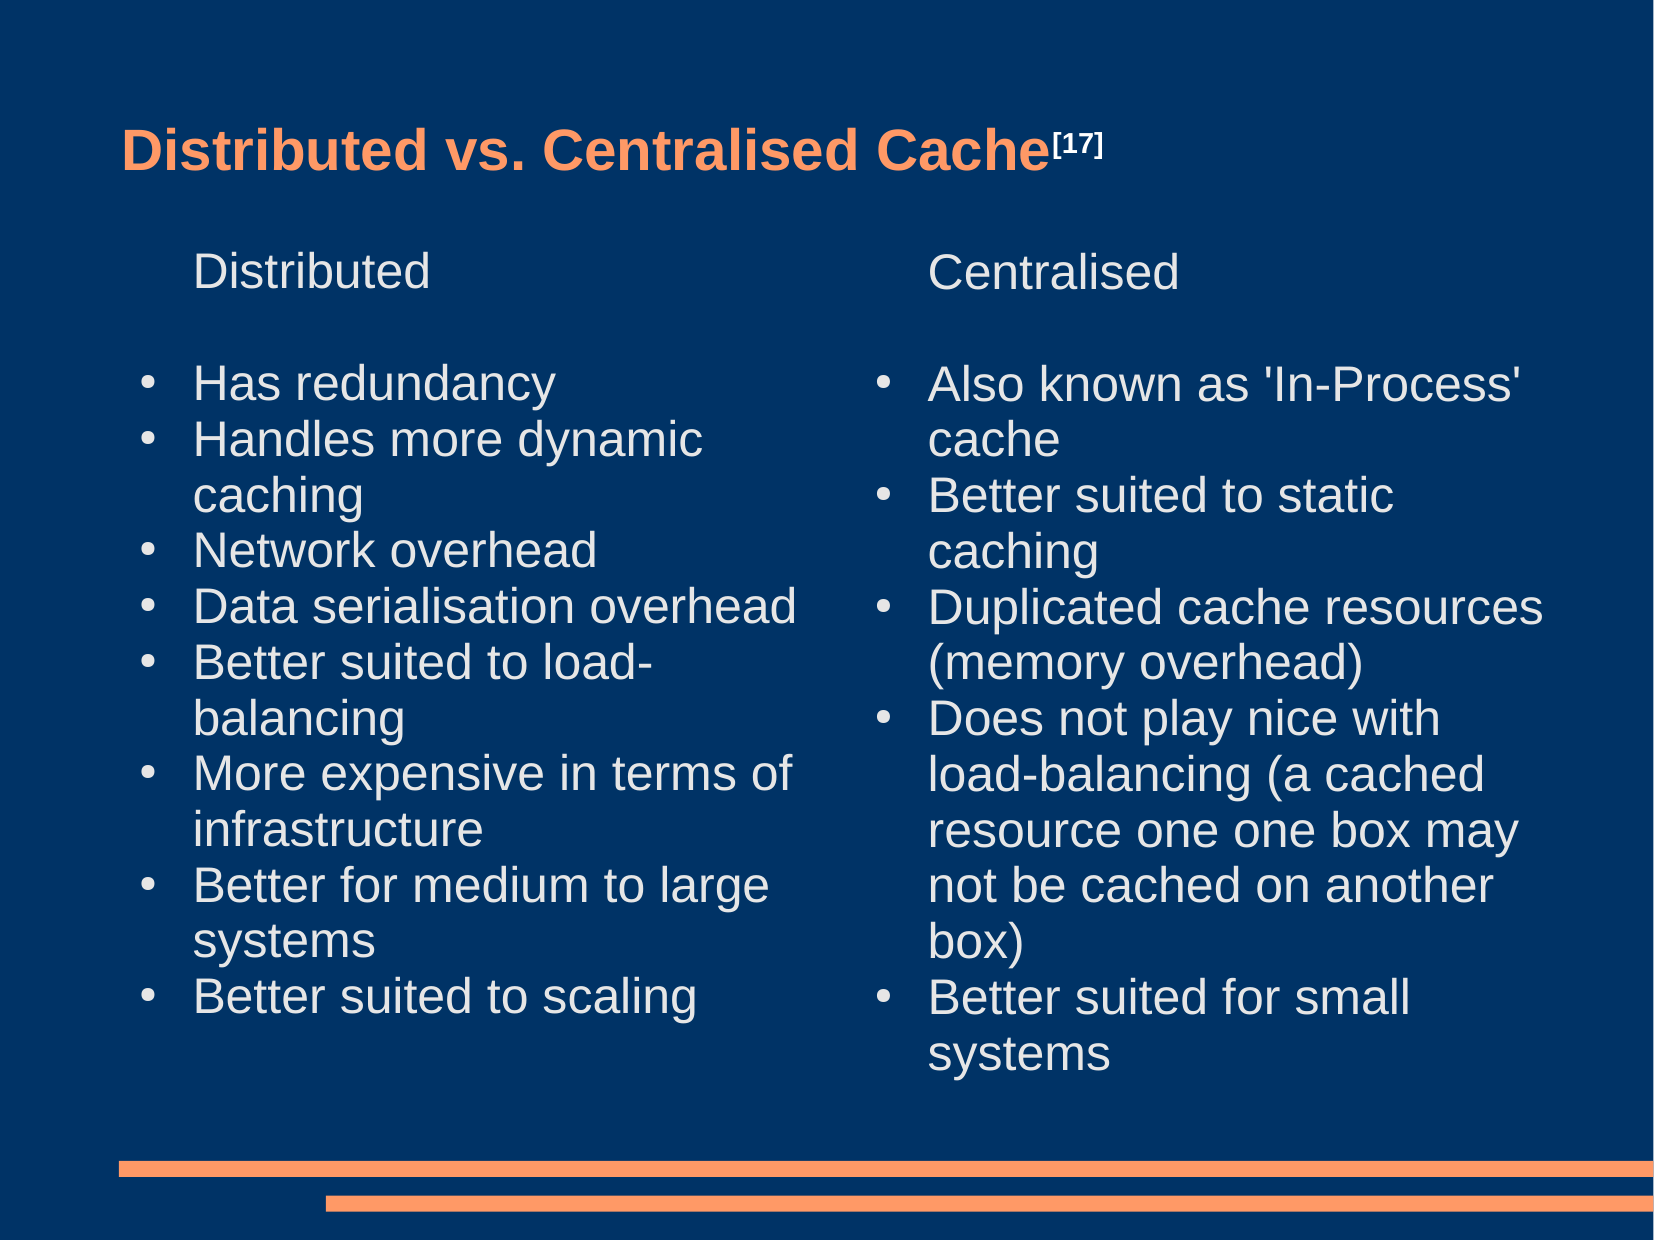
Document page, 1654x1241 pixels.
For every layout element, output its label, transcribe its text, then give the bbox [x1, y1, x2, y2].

list Distributed Has redundancy Handles more dynamic caching Network overhead Data serialisation overhead Better suited to load-balancing More expensive in terms of infrastructure Better for medium to large systems Better suited to scaling [121, 243, 824, 1025]
list Centralised Also known as 'In-Process' cache Better suited to static caching Duplicated cache resources (memory overhead) Does not play nice with load-balancing (a cached resource one one box may not be cached on another box) Better suited for small systems [856, 244, 1560, 1241]
title Distributed vs. Centralised Cache[17] [121, 46, 1534, 254]
